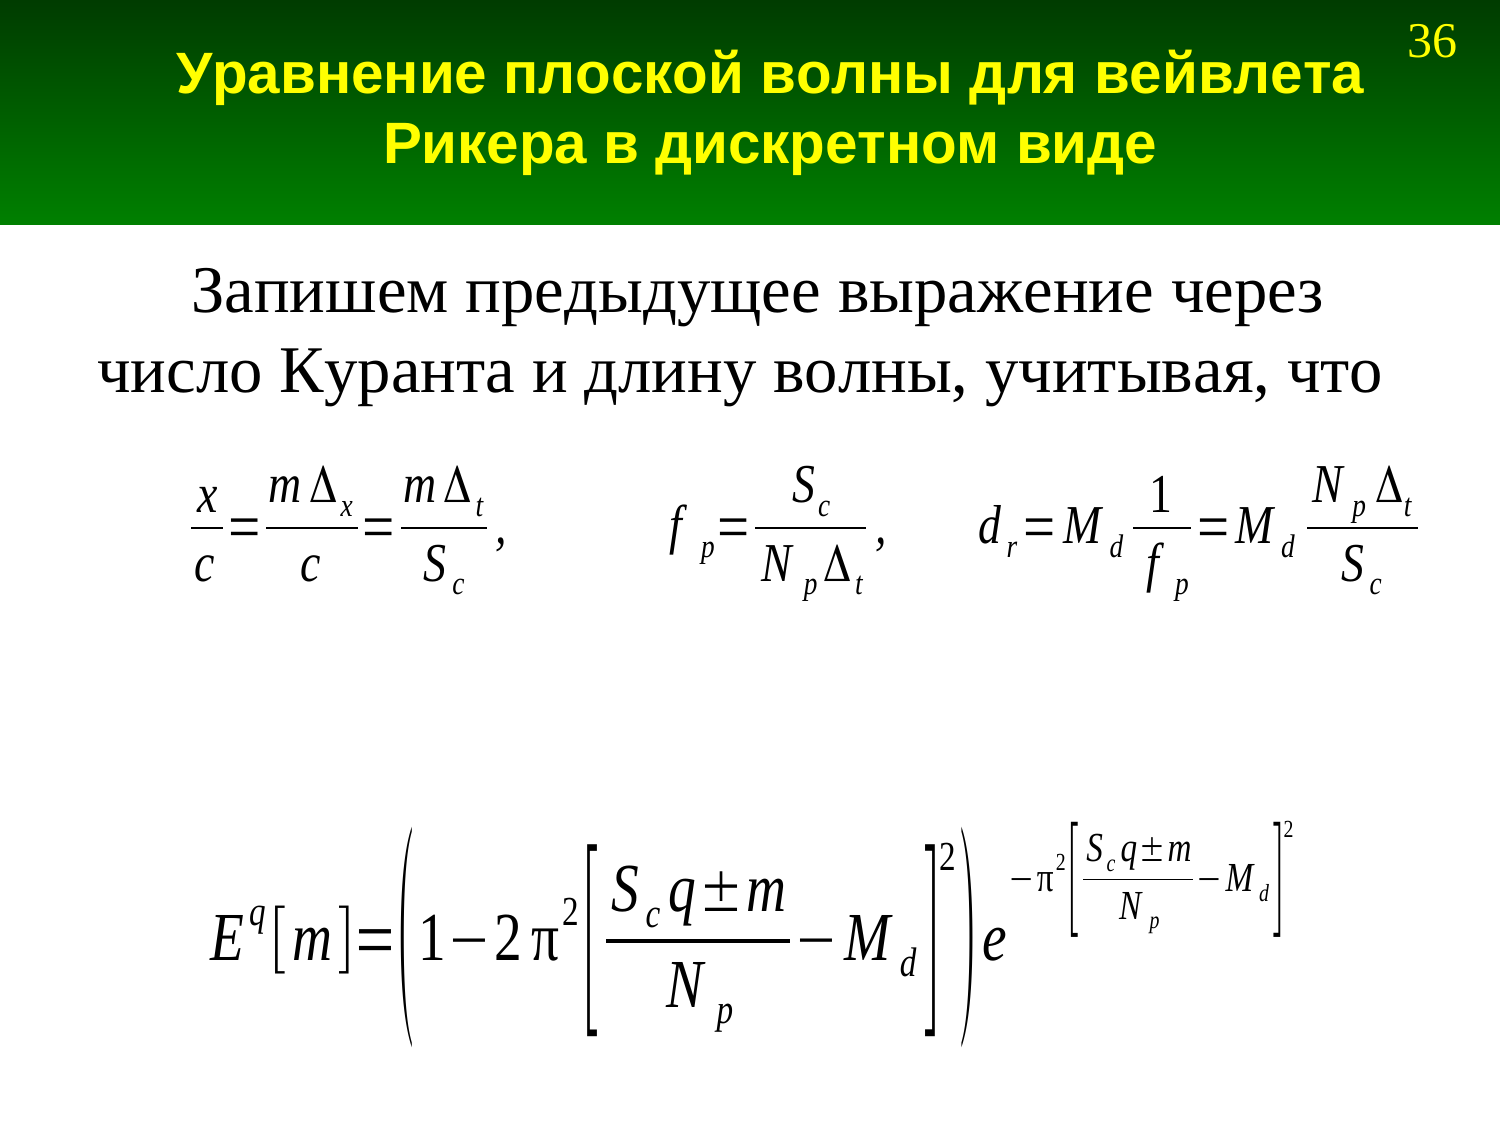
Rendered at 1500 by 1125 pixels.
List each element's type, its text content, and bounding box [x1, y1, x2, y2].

chart [966, 454, 1430, 603]
text_box Запишем предыдущее выражение через число Куранта и длину волны, учитывая, что [82, 238, 1434, 414]
chart [649, 454, 899, 603]
chart [177, 454, 520, 603]
title Уравнение плоской волны для вейвлета Рикера в дискретном виде [100, 7, 1441, 204]
chart [183, 814, 1317, 1052]
